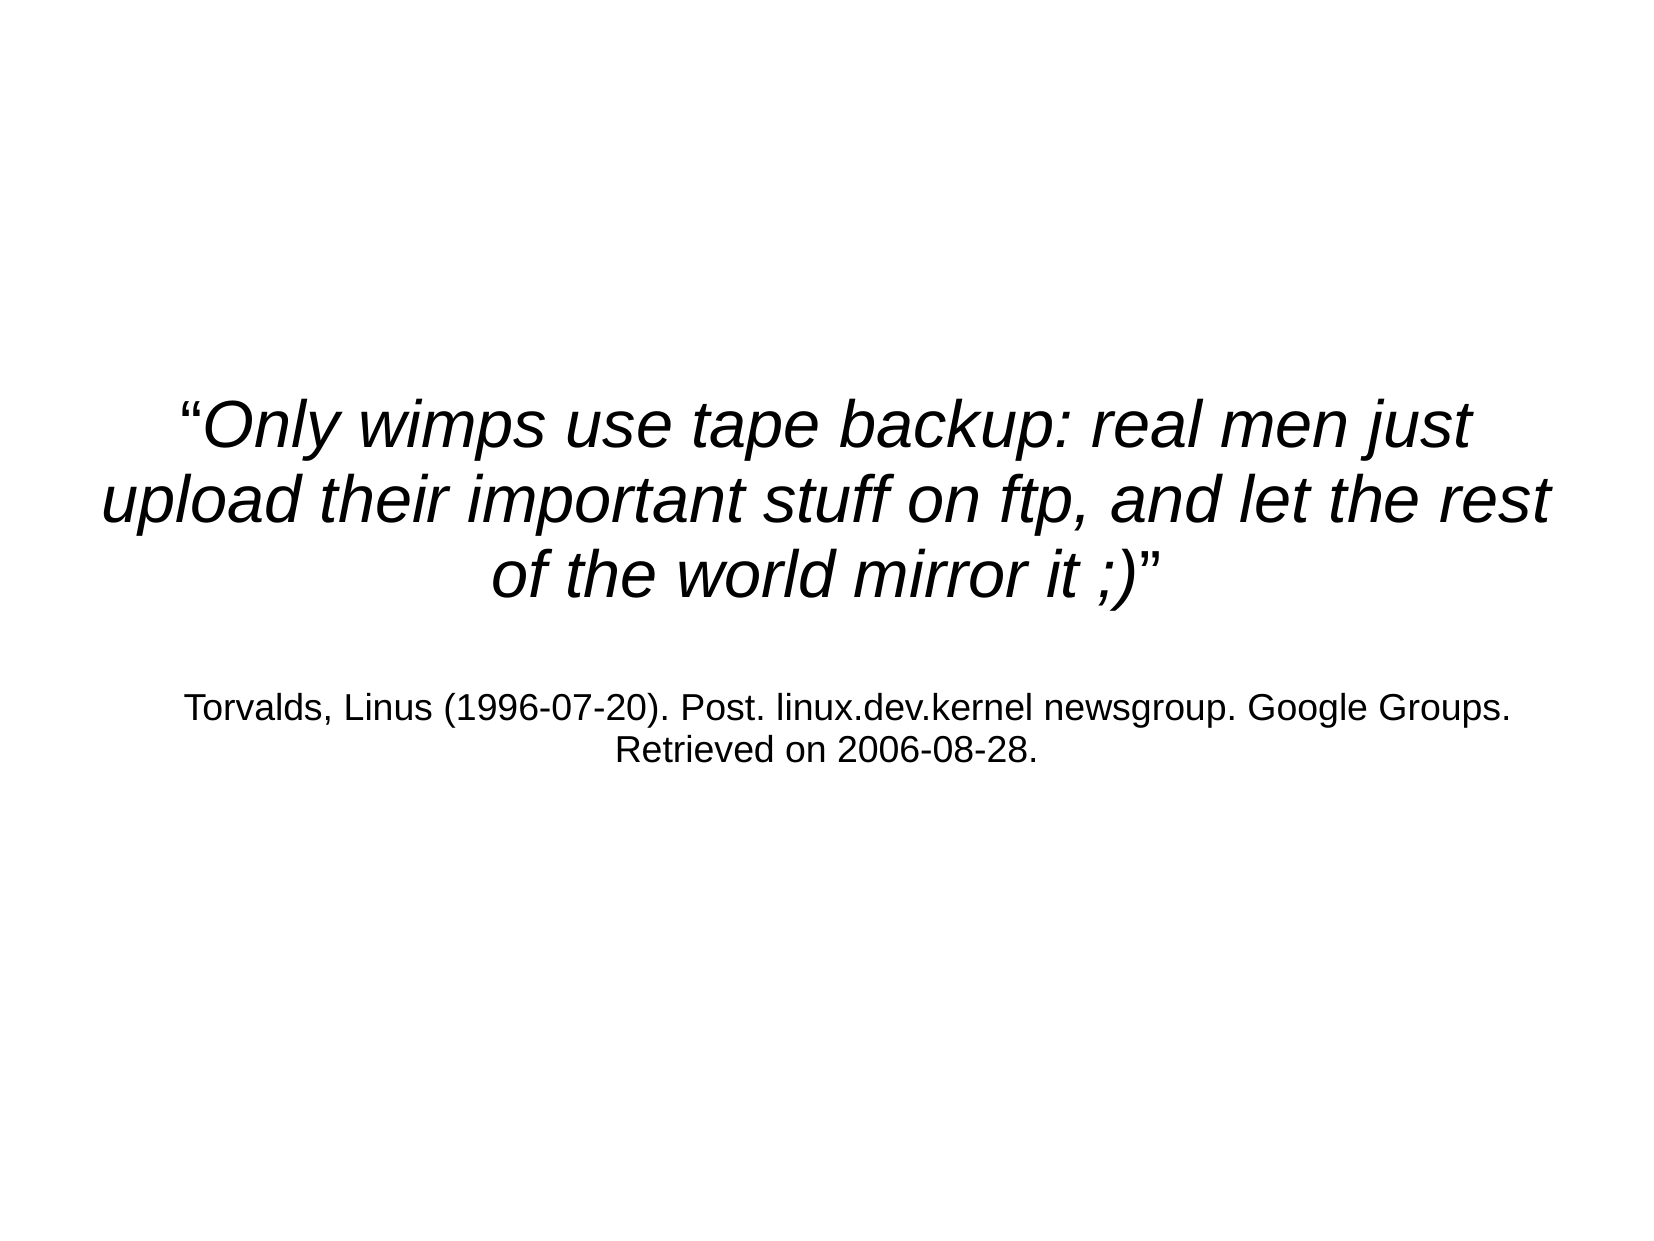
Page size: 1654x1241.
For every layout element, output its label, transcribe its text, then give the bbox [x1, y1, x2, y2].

subtitle “Only wimps use tape backup: real men just upload their important stuff on ftp, and let the rest of the world mirror it ;)” Torvalds, Linus (1996-07-20). Post. linux.dev.kernel newsgroup. Google Groups. Retrieved on 2006-08-28. [82, 49, 1571, 1109]
